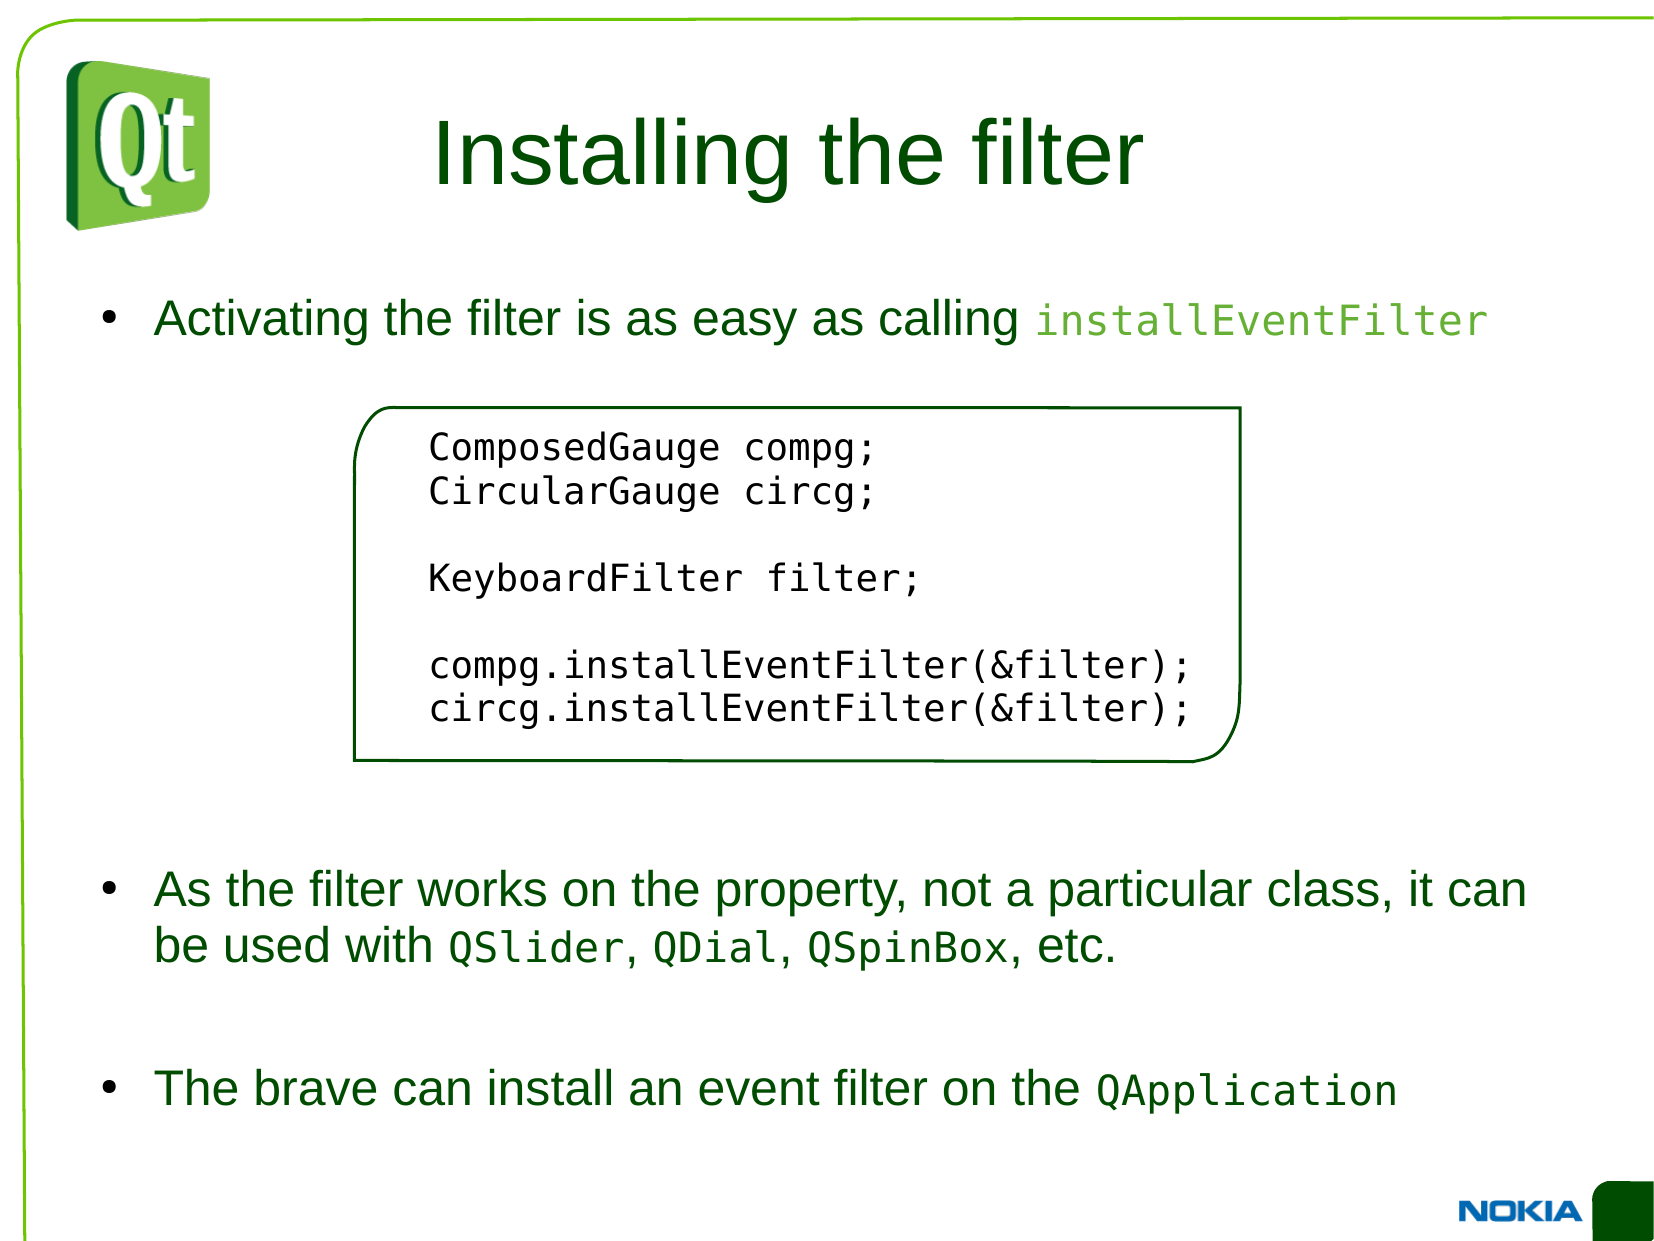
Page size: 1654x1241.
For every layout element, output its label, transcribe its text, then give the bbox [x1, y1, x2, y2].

text_box ComposedGauge compg; CircularGauge circg; KeyboardFilter filter; compg.installEventFilter(&filter); circg.installEventFilter(&filter); [413, 418, 1209, 739]
picture [66, 61, 210, 231]
picture [1459, 1200, 1583, 1222]
list Activating the filter is as easy as calling installEventFilter As the filter works on the property, not a particular class, it can be used with QSlider, QDial, QSpinBox, etc. The brave can install an event filter on the QApplication [82, 290, 1571, 1116]
title Installing the filter [251, 49, 1327, 257]
